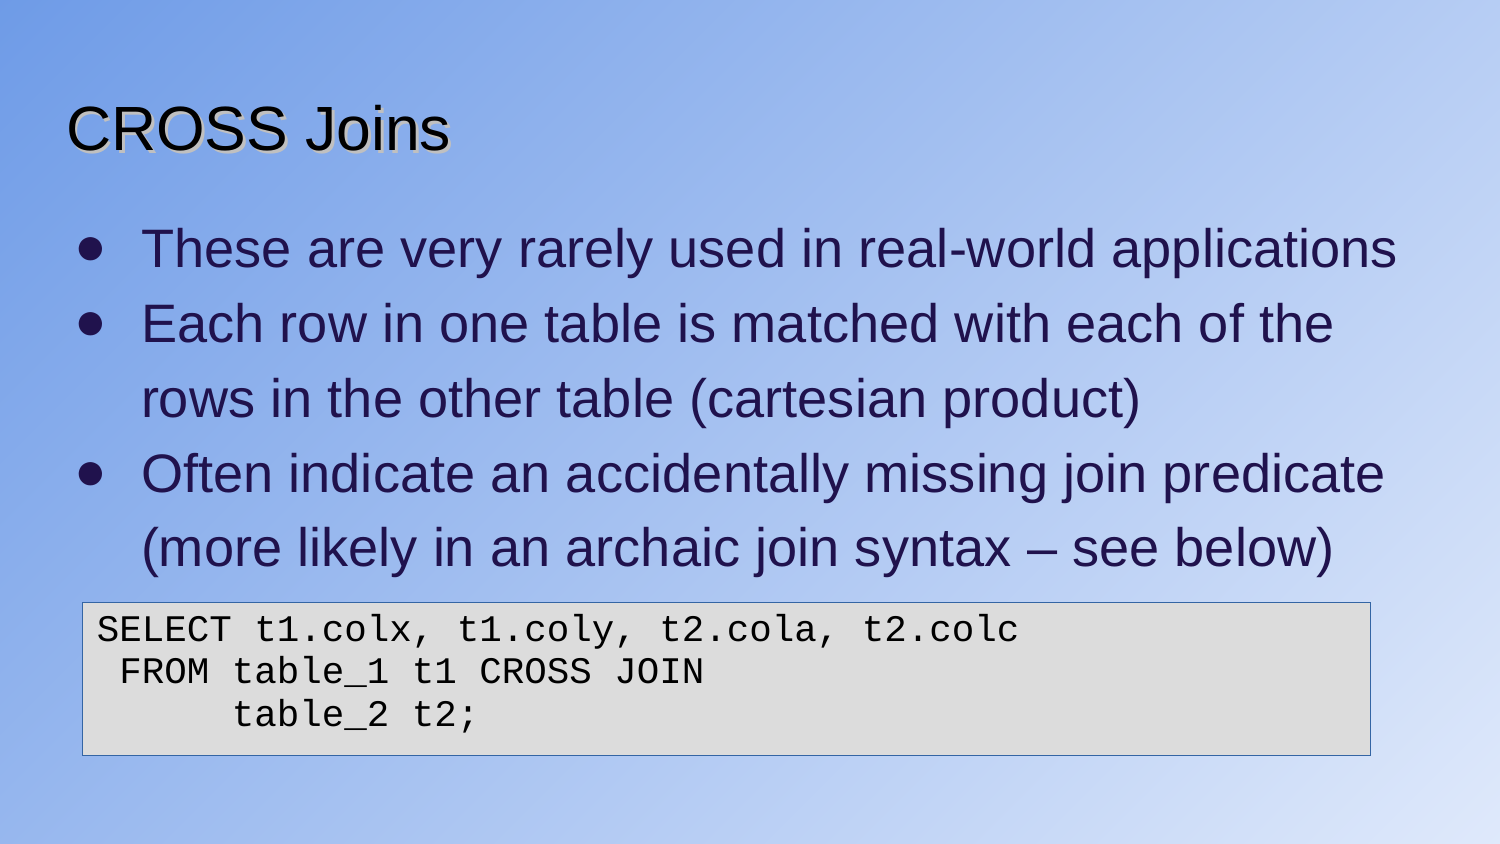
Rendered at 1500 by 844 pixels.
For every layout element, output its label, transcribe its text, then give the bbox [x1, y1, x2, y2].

list These are very rarely used in real-world applications Each row in one table is matched with each of the rows in the other table (cartesian product) Often indicate an accidentally missing join predicate (more likely in an archaic join syntax – see below) [51, 189, 1449, 750]
title CROSS Joins [51, 72, 1449, 167]
text_box SELECT t1.colx, t1.coly, t2.cola, t2.colc FROM table_1 t1 CROSS JOIN table_2 t2; [82, 602, 1371, 756]
